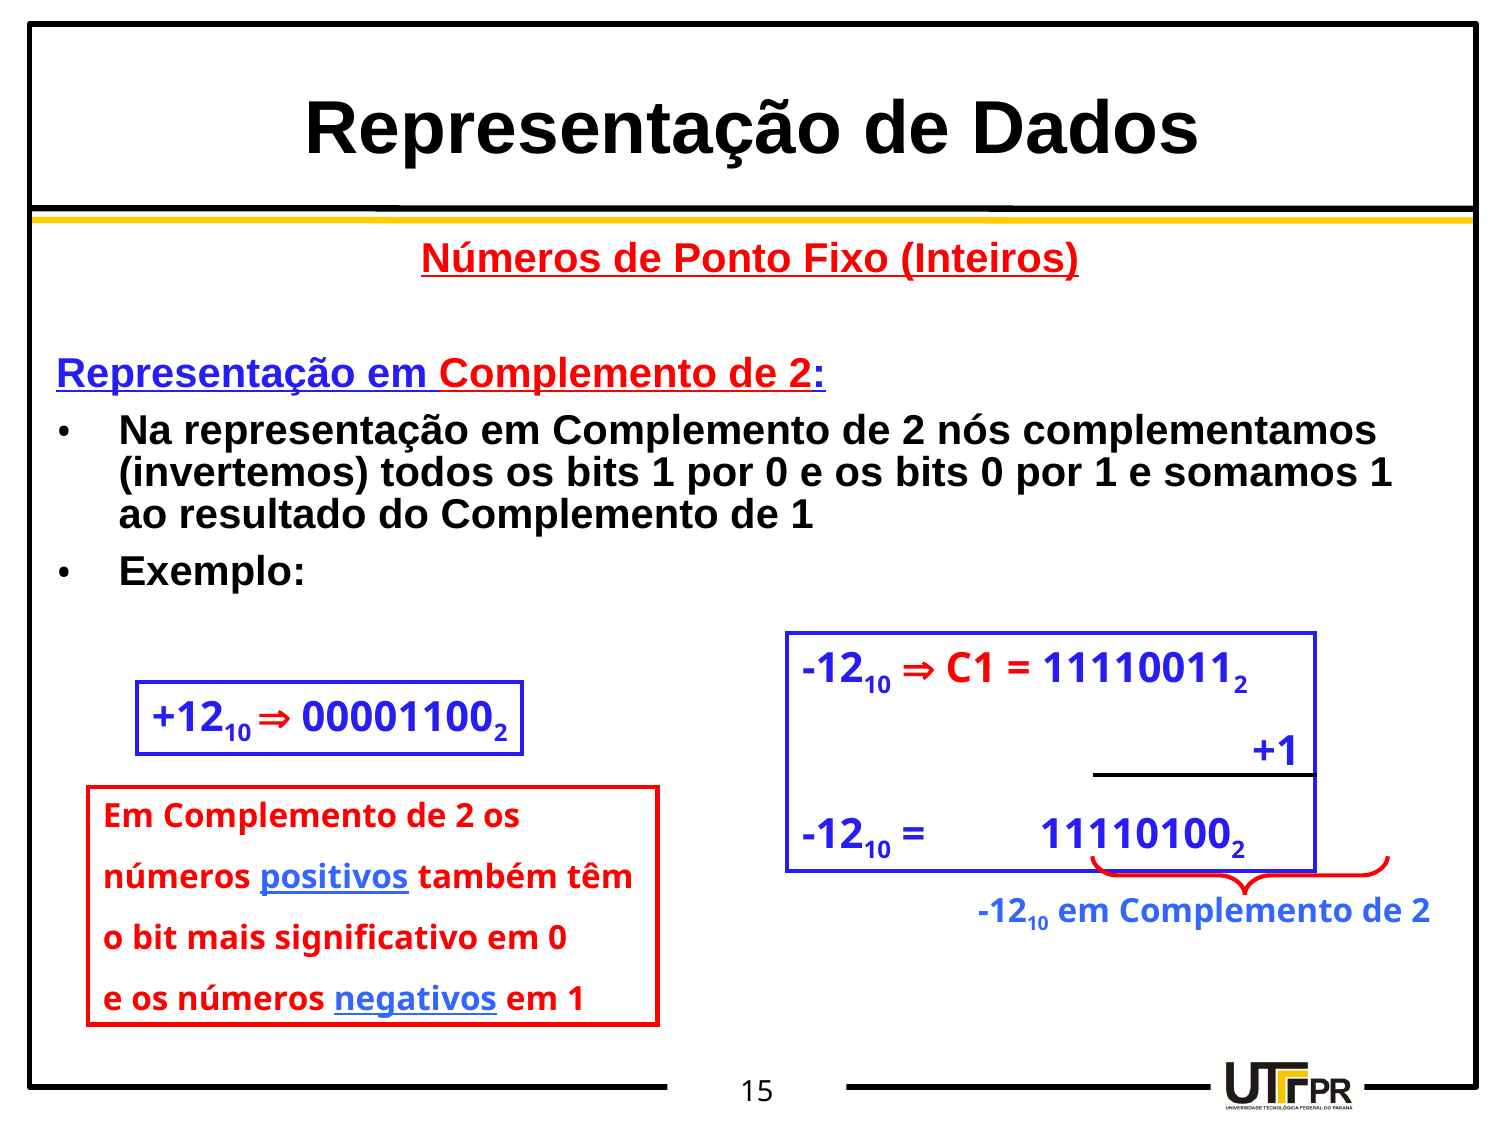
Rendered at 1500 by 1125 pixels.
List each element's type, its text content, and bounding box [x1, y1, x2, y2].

picture [1225, 1062, 1353, 1110]
text_box -1210  C1 = 111100112 +1 -1210 = 111101002 [787, 633, 1315, 872]
text_box Em Complemento de 2 os números positivos também têm o bit mais significativo em 0 e os números negativos em 1 [88, 786, 658, 1025]
text_box +1210  000011002 [137, 681, 523, 755]
list Números de Ponto Fixo (Inteiros) Representação em Complemento de 2: Na representação em Complemento de 2 nós complementamos (invertemos) todos os bits 1 por 0 e os bits 0 por 1 e somamos 1 ao resultado do Complemento de 1 Exemplo: [41, 231, 1459, 1001]
text_box -1210 em Complemento de 2 [963, 881, 1455, 943]
title Representação de Dados [29, 85, 1477, 180]
